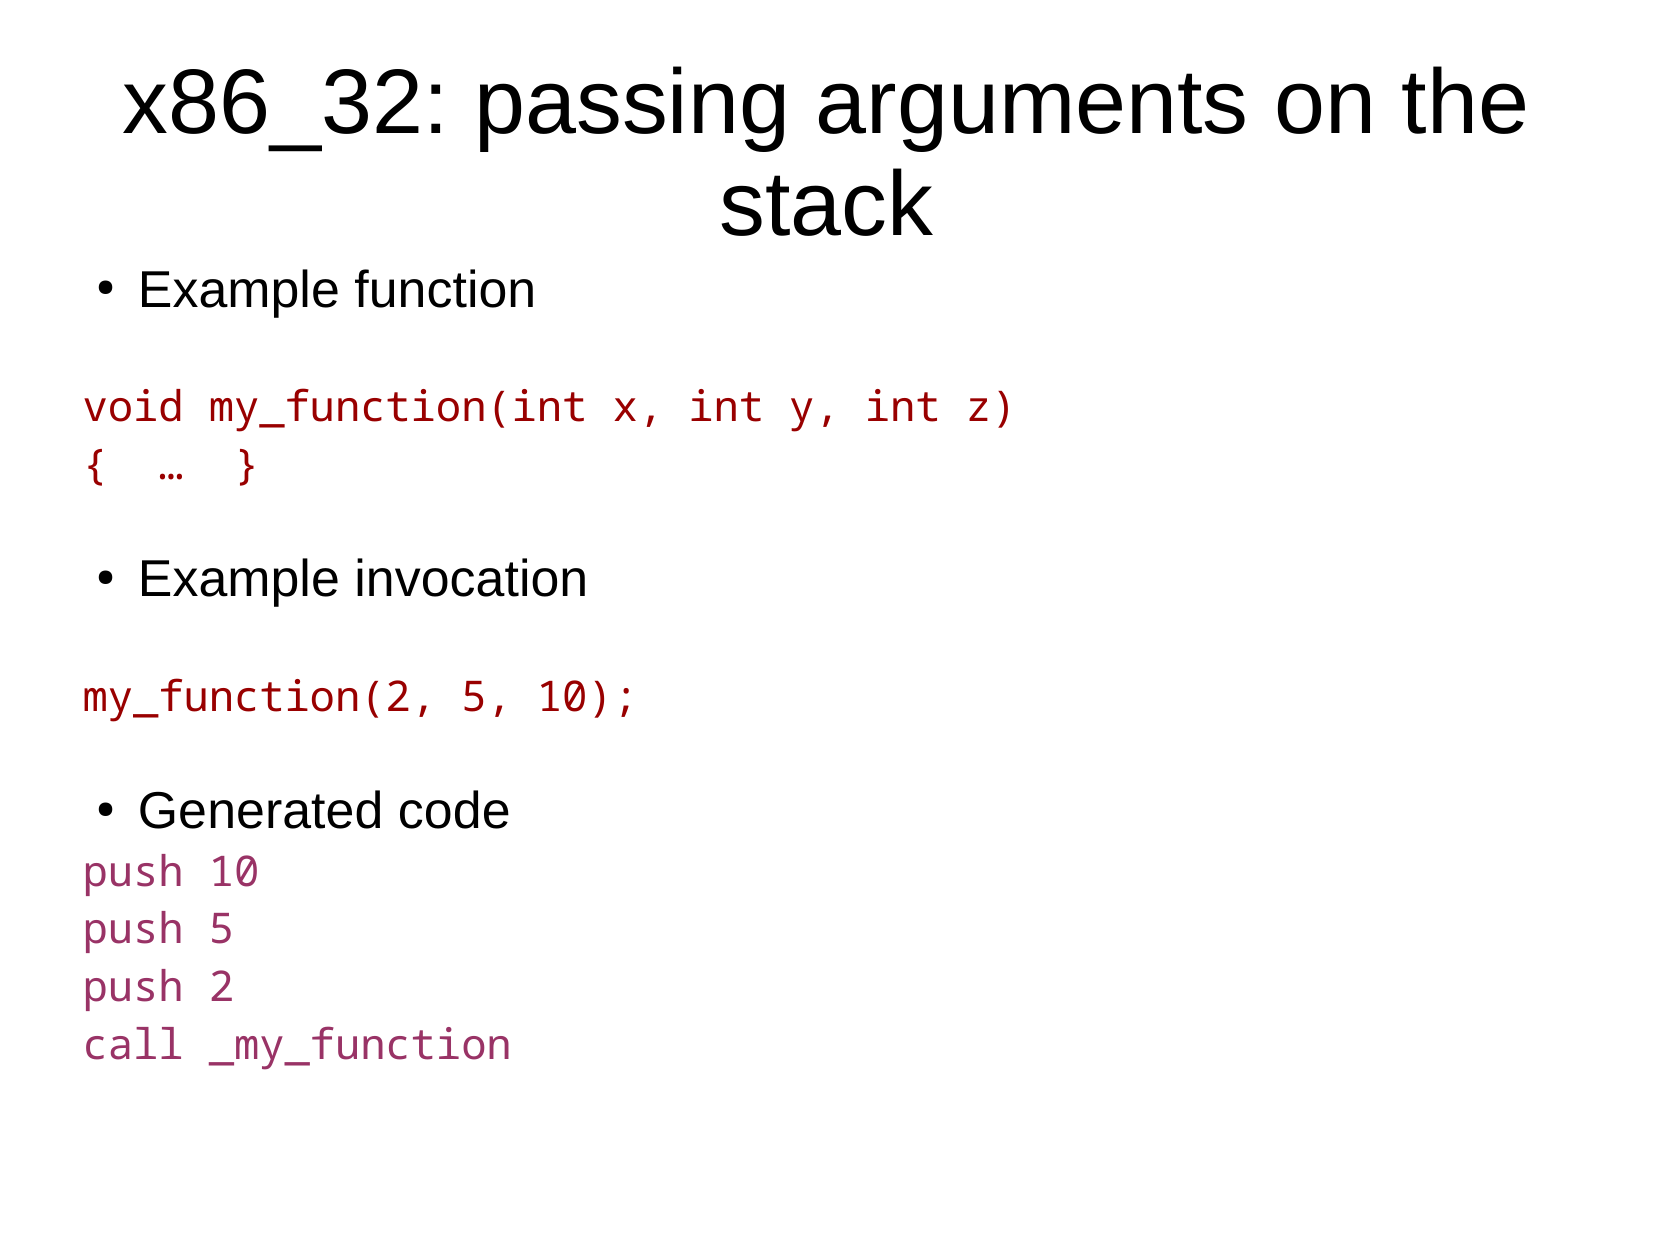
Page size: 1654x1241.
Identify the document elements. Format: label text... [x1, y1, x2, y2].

title x86_32: passing arguments on the stack [82, 49, 1571, 257]
list Example function void my_function(int x, int y, int z) { … } Example invocation my_function(2, 5, 10); Generated code push 10 push 5 push 2 call _my_function [82, 260, 1571, 1080]
